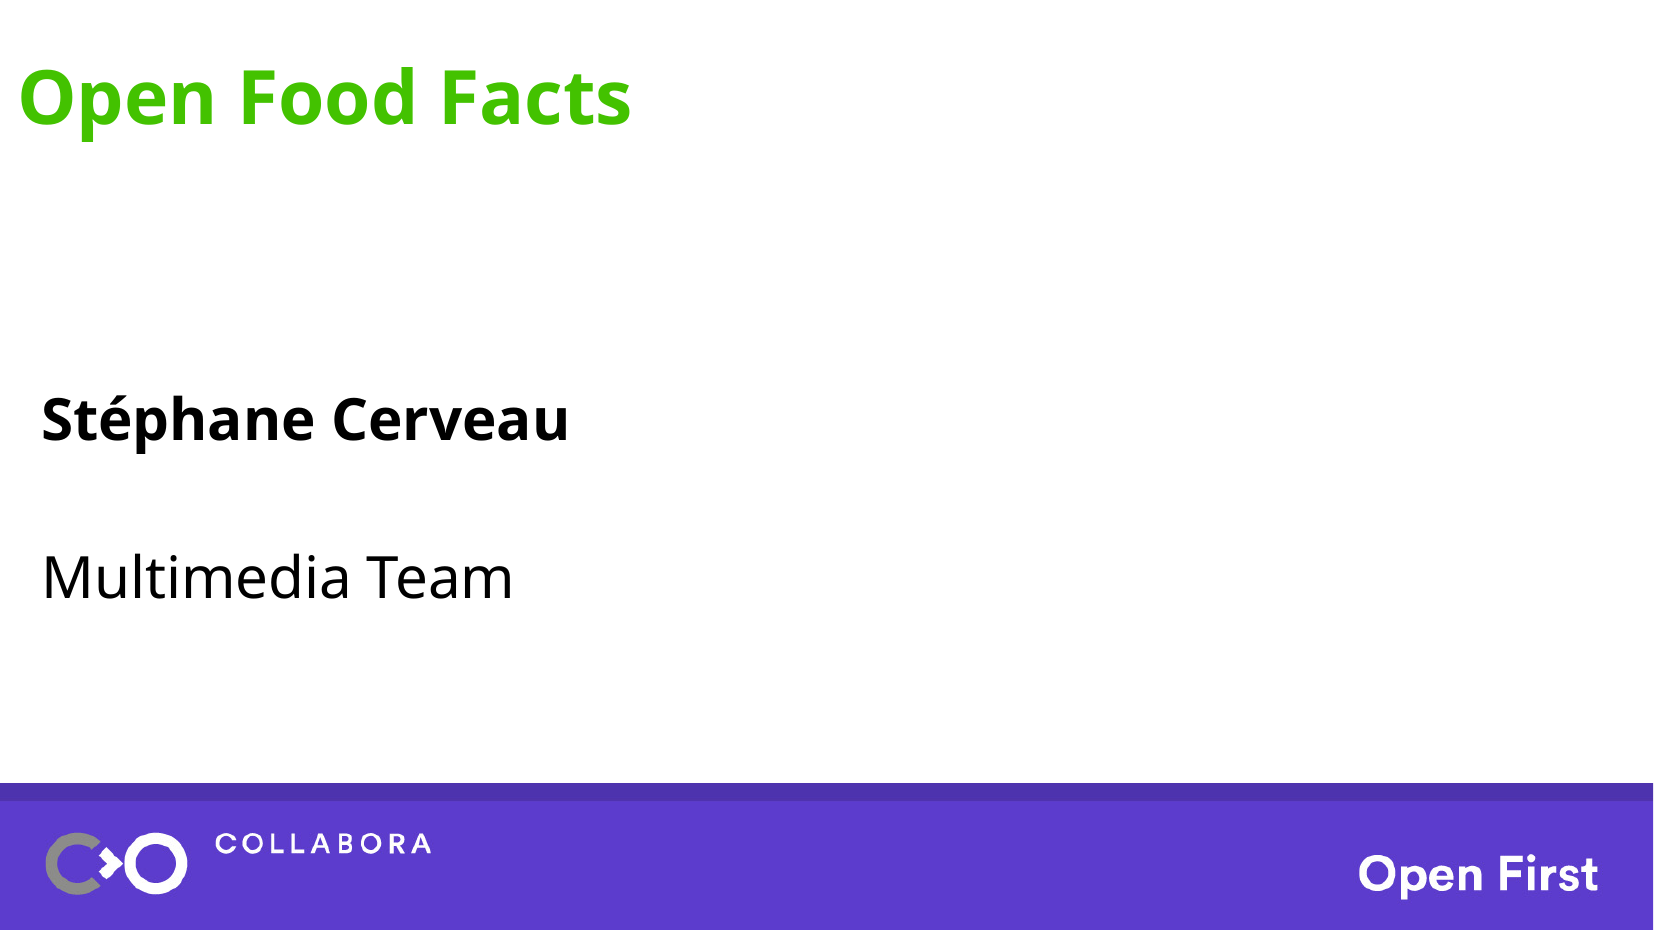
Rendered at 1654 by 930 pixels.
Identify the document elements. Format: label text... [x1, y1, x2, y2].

title Open Food Facts [17, 24, 796, 167]
picture [0, 0, 1654, 930]
subtitle Stéphane Cerveau Multimedia Team [41, 378, 1613, 918]
